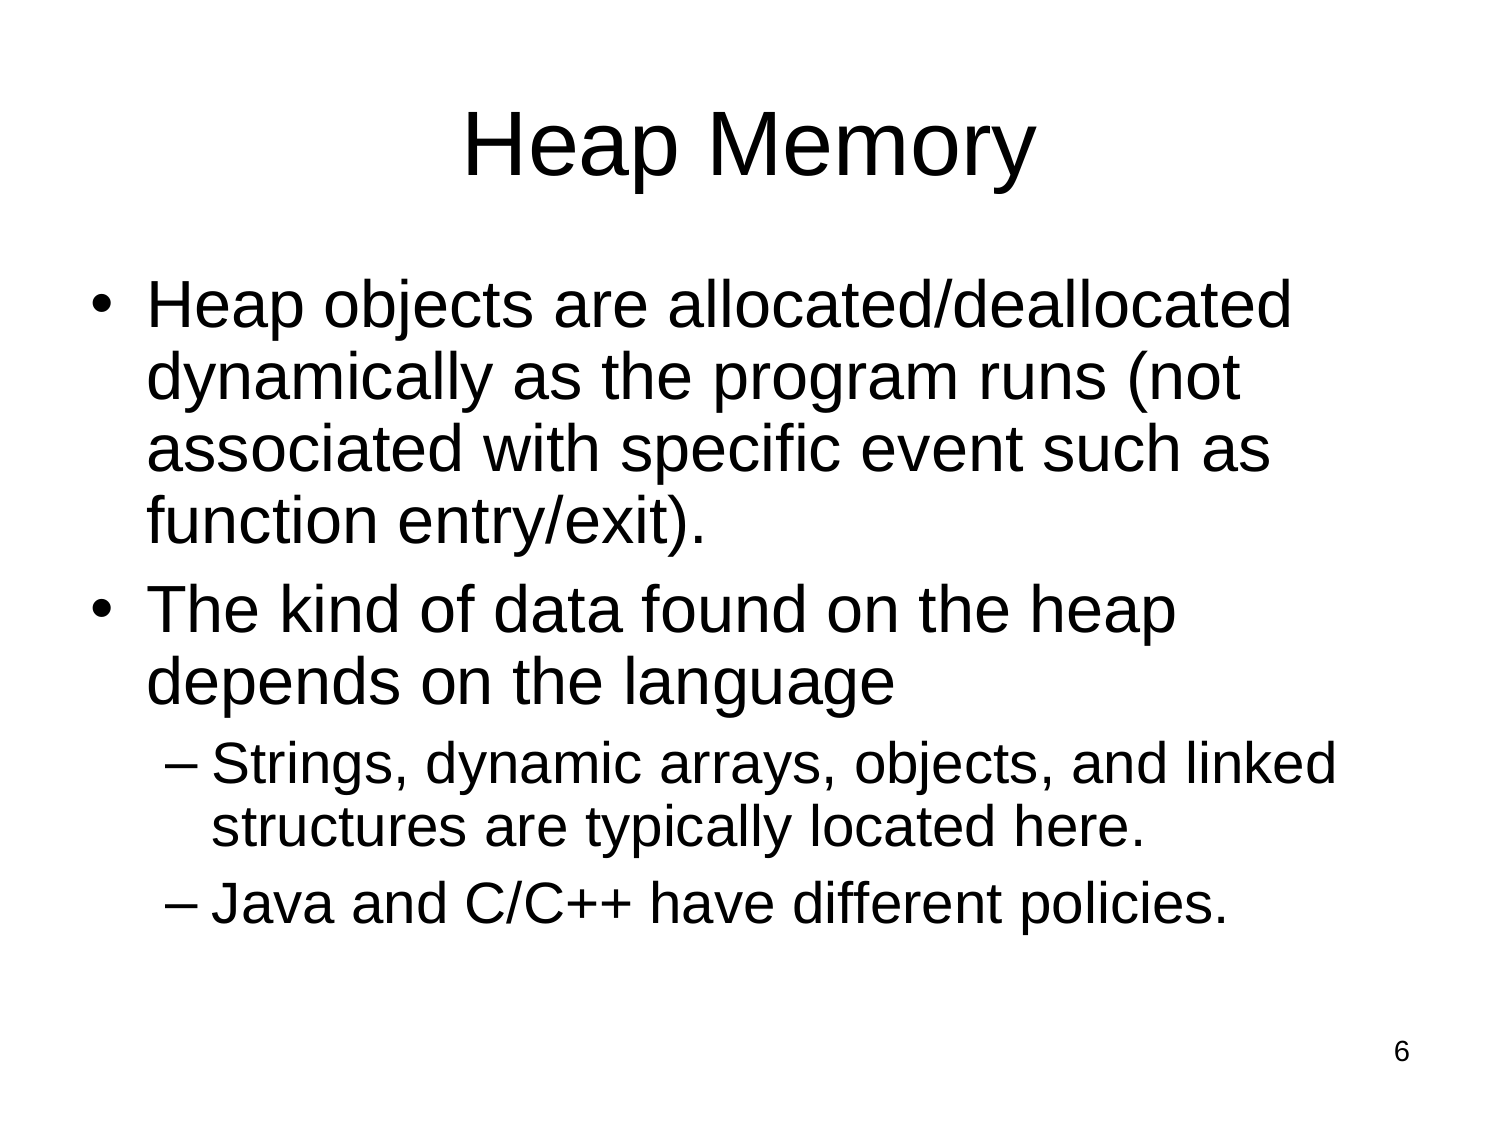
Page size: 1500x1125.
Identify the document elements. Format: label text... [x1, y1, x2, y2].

list Heap objects are allocated/deallocated dynamically as the program runs (not associated with specific event such as function entry/exit). The kind of data found on the heap depends on the language Strings, dynamic arrays, objects, and linked structures are typically located here. Java and C/C++ have different policies. [75, 262, 1426, 1006]
text_box <number> [1074, 1024, 1426, 1103]
title Heap Memory [75, 45, 1426, 233]
